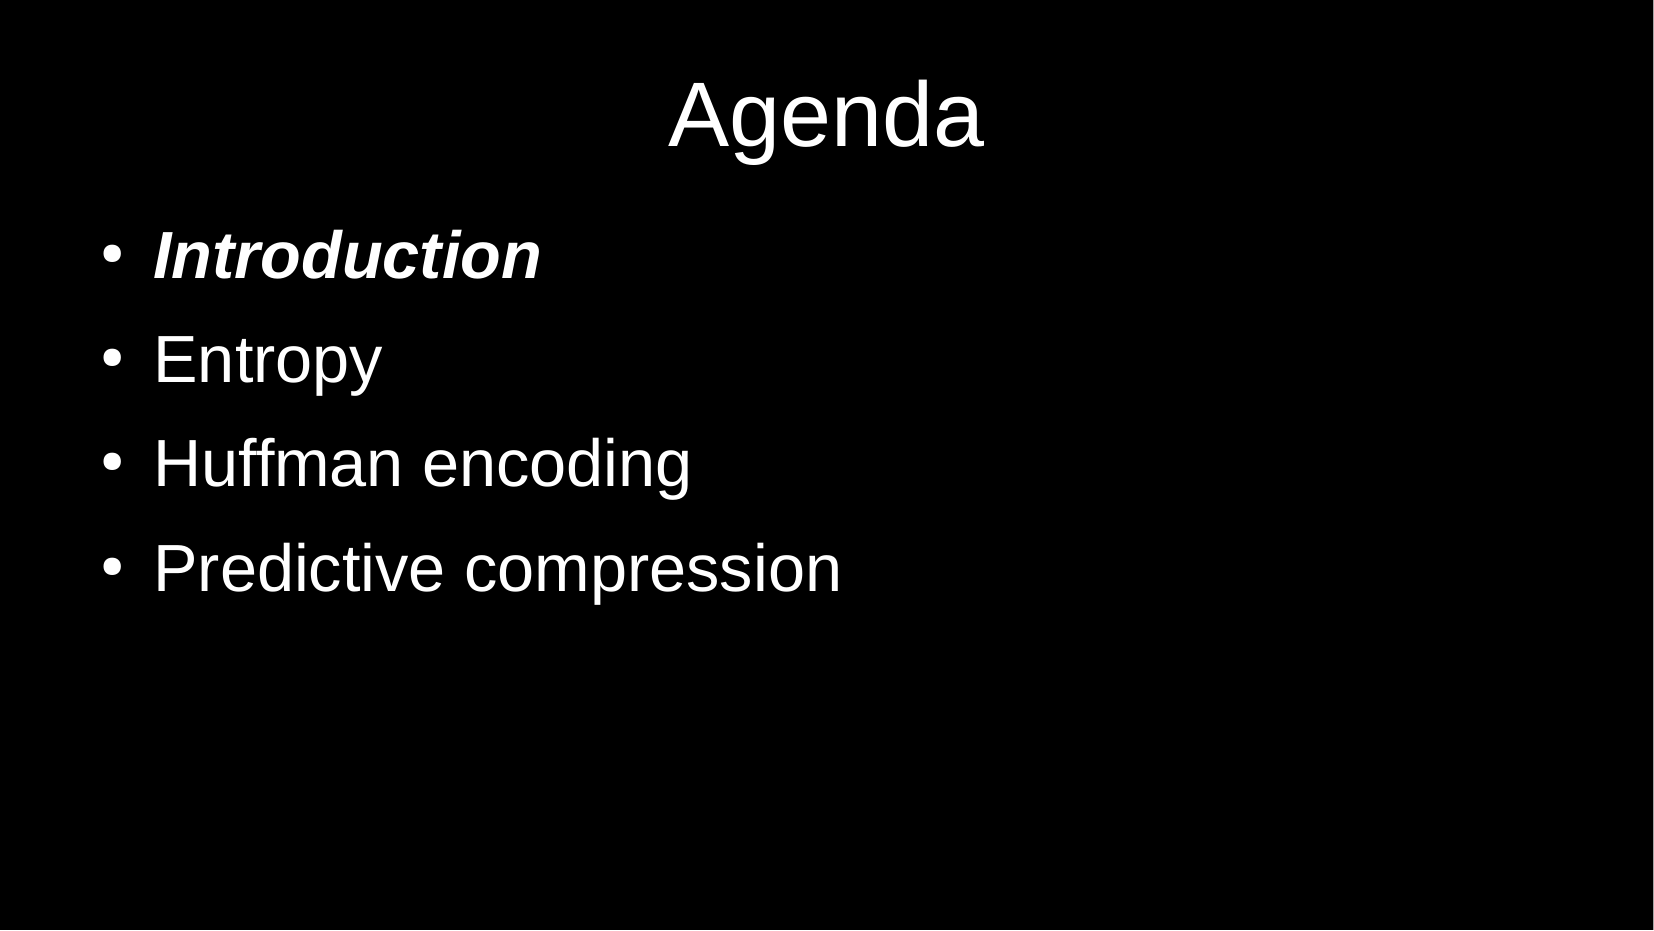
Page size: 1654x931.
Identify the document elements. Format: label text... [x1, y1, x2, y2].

title Agenda [82, 37, 1571, 193]
list Introduction Entropy Huffman encoding Predictive compression [82, 217, 1571, 758]
